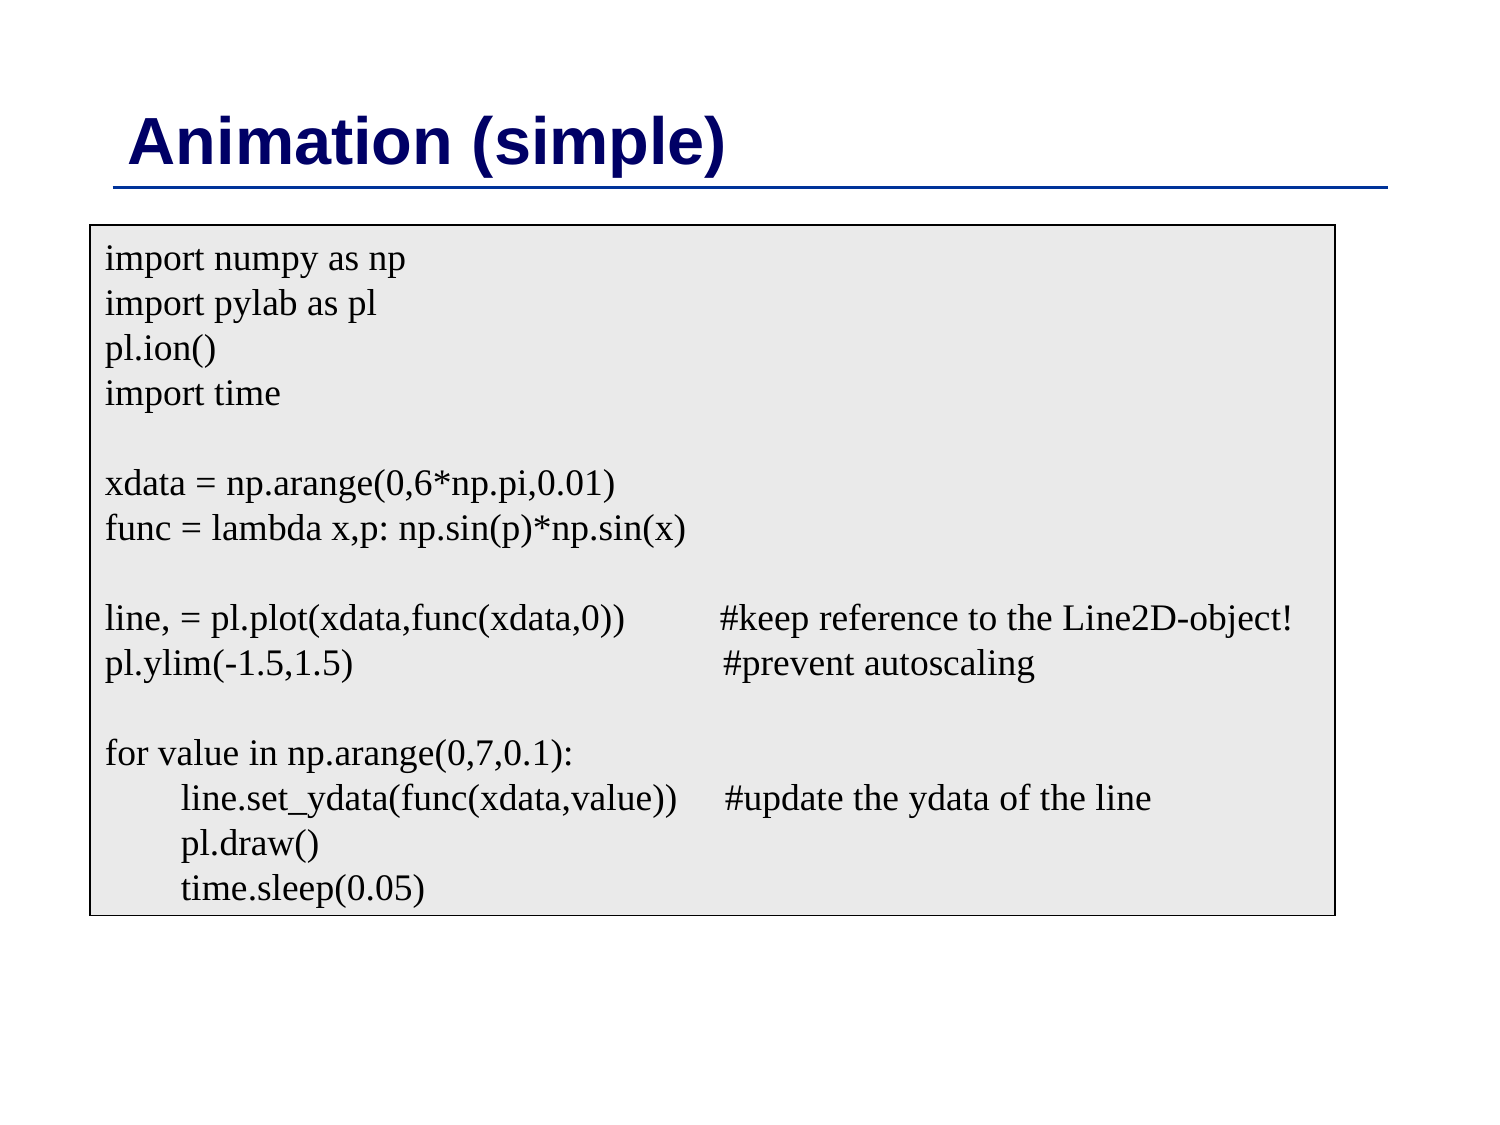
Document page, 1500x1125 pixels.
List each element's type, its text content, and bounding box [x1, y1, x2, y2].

title Animation (simple) [112, 90, 1388, 186]
text_box import numpy as np import pylab as pl pl.ion() import time xdata = np.arange(0,6*np.pi,0.01) func = lambda x,p: np.sin(p)*np.sin(x) line, = pl.plot(xdata,func(xdata,0)) #keep reference to the Line2D-object! pl.ylim(-1.5,1.5) #prevent autoscaling for value in np.arange(0,7,0.1): line.set_ydata(func(xdata,value)) #update the ydata of the line pl.draw() time.sleep(0.05) [90, 224, 1336, 916]
